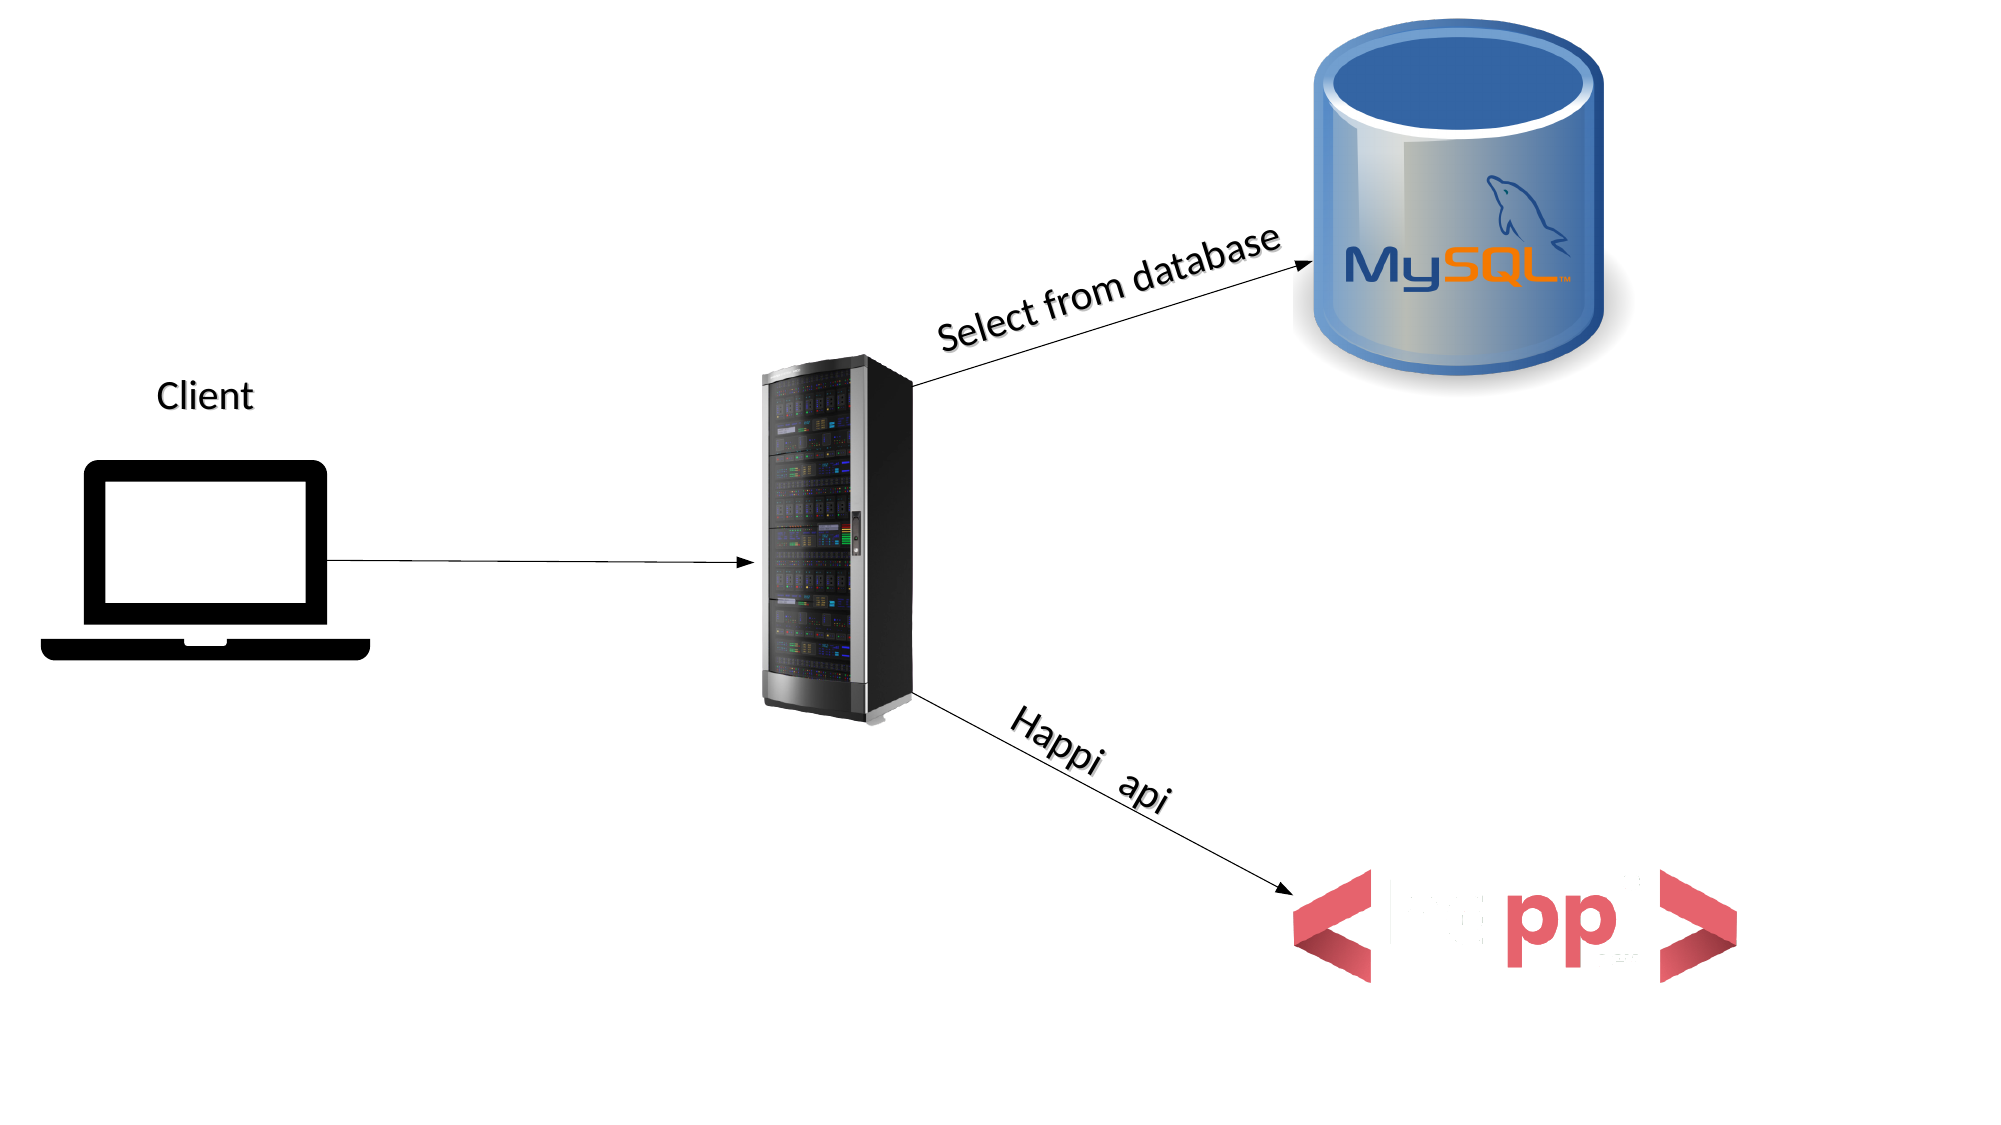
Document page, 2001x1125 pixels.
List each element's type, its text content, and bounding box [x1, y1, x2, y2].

text_box Client [142, 360, 269, 425]
picture [1293, 0, 1636, 443]
picture [693, 326, 979, 794]
text_box Select from database [913, 195, 1303, 374]
text_box Happi api [980, 616, 1235, 850]
picture [1293, 869, 1737, 983]
picture [31, 386, 380, 734]
